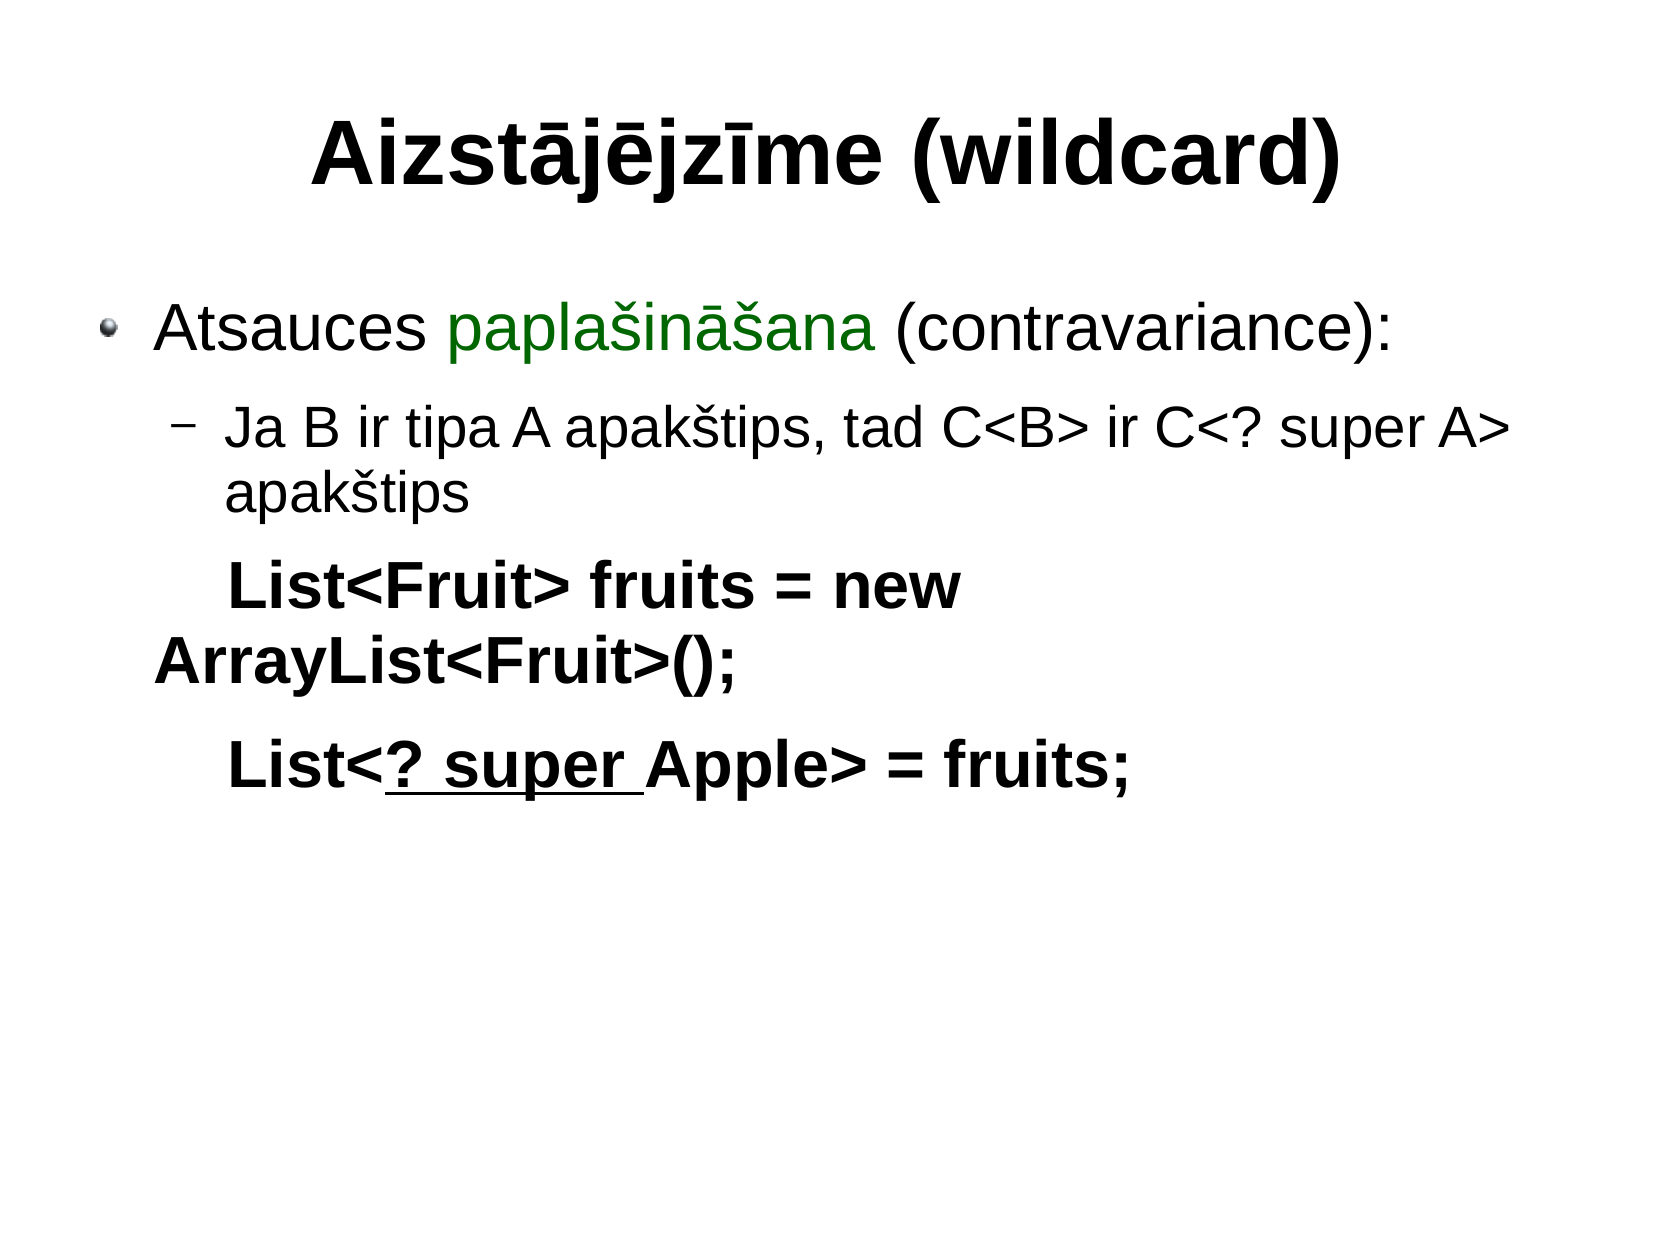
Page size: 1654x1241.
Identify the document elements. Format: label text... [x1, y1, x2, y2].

list Atsauces paplašināšana (contravariance): Ja B ir tipa A apakštips, tad C<B> ir C<? super A> apakštips List<Fruit> fruits = new ArrayList<Fruit>(); List<? super Apple> = fruits; [82, 290, 1538, 1010]
title Aizstājējzīme (wildcard) [82, 49, 1571, 257]
